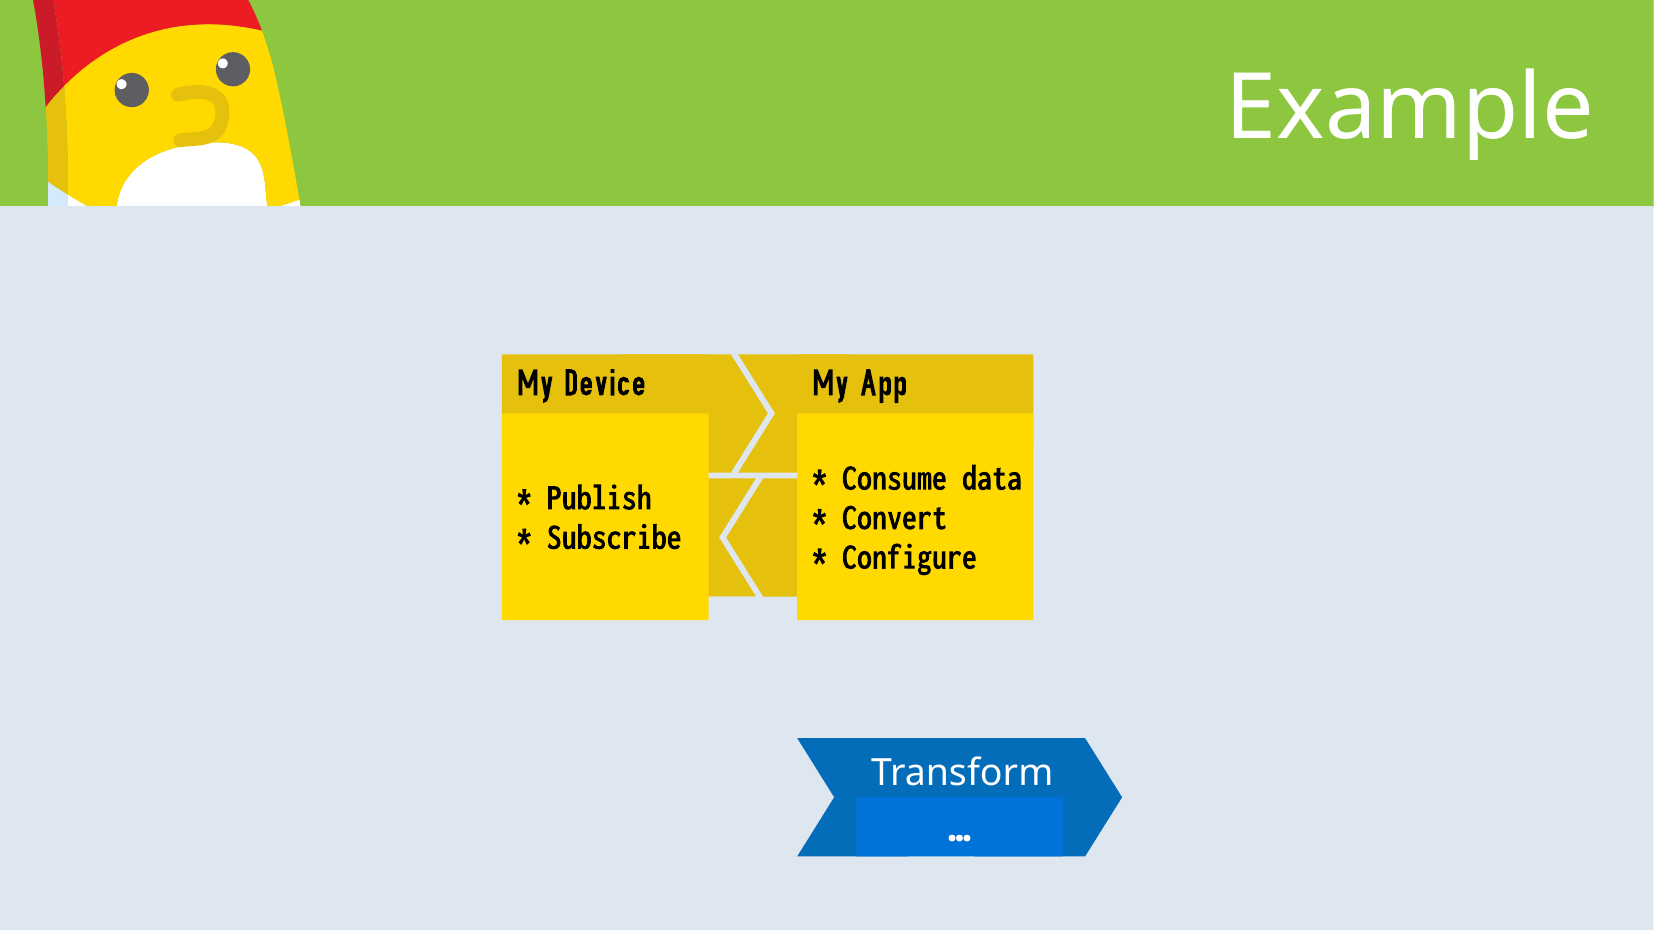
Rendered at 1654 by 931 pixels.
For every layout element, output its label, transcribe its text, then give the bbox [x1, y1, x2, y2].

text_box Transform [856, 738, 1063, 797]
text_box [726, 354, 1034, 621]
text_box [501, 354, 768, 621]
text_box [1063, 738, 1123, 857]
text_box … [856, 797, 1063, 857]
title Example [324, 0, 1595, 207]
text_box [797, 738, 856, 857]
